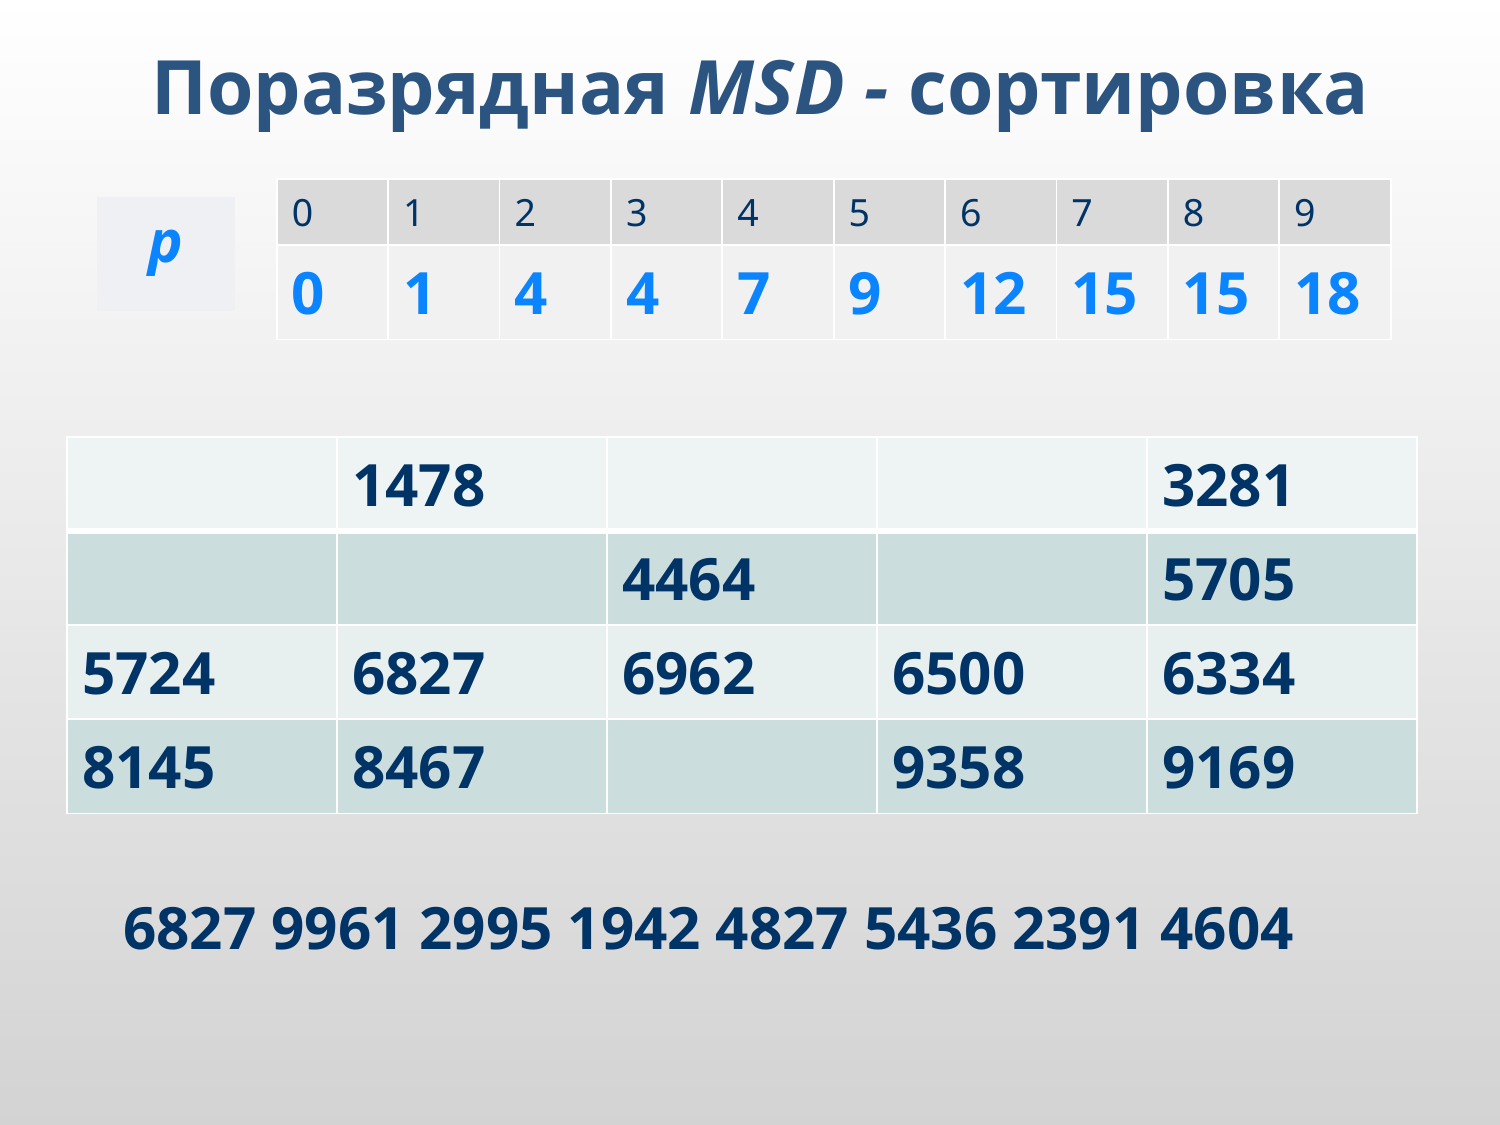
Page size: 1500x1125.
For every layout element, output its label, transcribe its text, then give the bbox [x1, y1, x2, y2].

table_header 9 [1280, 180, 1390, 244]
text_box Поразрядная MSD - сортировка [85, 47, 1436, 123]
table_cell 9358 [878, 720, 1146, 813]
table_cell 15 [1057, 246, 1167, 339]
table_cell 15 [1169, 246, 1278, 339]
table_cell 9169 [1148, 720, 1416, 813]
table_cell 1 [389, 246, 499, 339]
table_header 4 [723, 180, 833, 244]
table_header 2 [500, 180, 610, 244]
table_cell 18 [1280, 246, 1390, 339]
table_cell 6500 [878, 626, 1146, 718]
table_header [68, 438, 336, 528]
table_cell 6962 [608, 626, 876, 718]
table_cell 8145 [68, 720, 336, 813]
table_header 3281 [1148, 438, 1416, 528]
table_cell 6334 [1148, 626, 1416, 718]
table_cell 7 [723, 246, 833, 339]
table_cell [608, 720, 876, 813]
table_cell [878, 534, 1146, 624]
text_box p [97, 197, 235, 311]
table_header 5 [835, 180, 944, 244]
table_header [608, 438, 876, 528]
text_box 6827 9961 2995 1942 4827 5436 2391 4604 [0, 883, 1433, 969]
table_cell [68, 534, 336, 624]
table_cell 5724 [68, 626, 336, 718]
table_header 1478 [338, 438, 606, 528]
table_header [878, 438, 1146, 528]
table_cell 12 [946, 246, 1056, 339]
table_header 6 [946, 180, 1056, 244]
table_header 7 [1057, 180, 1167, 244]
table_header 1 [389, 180, 499, 244]
table_header 3 [612, 180, 721, 244]
table_cell 4 [612, 246, 721, 339]
table_cell [338, 534, 606, 624]
table_cell 4464 [608, 534, 876, 624]
table_cell 0 [278, 246, 387, 339]
table_cell 9 [835, 246, 944, 339]
table_cell 5705 [1148, 534, 1416, 624]
table_cell 8467 [338, 720, 606, 813]
table_header 0 [278, 180, 387, 244]
table_cell 6827 [338, 626, 606, 718]
table_cell 4 [500, 246, 610, 339]
table_header 8 [1169, 180, 1278, 244]
